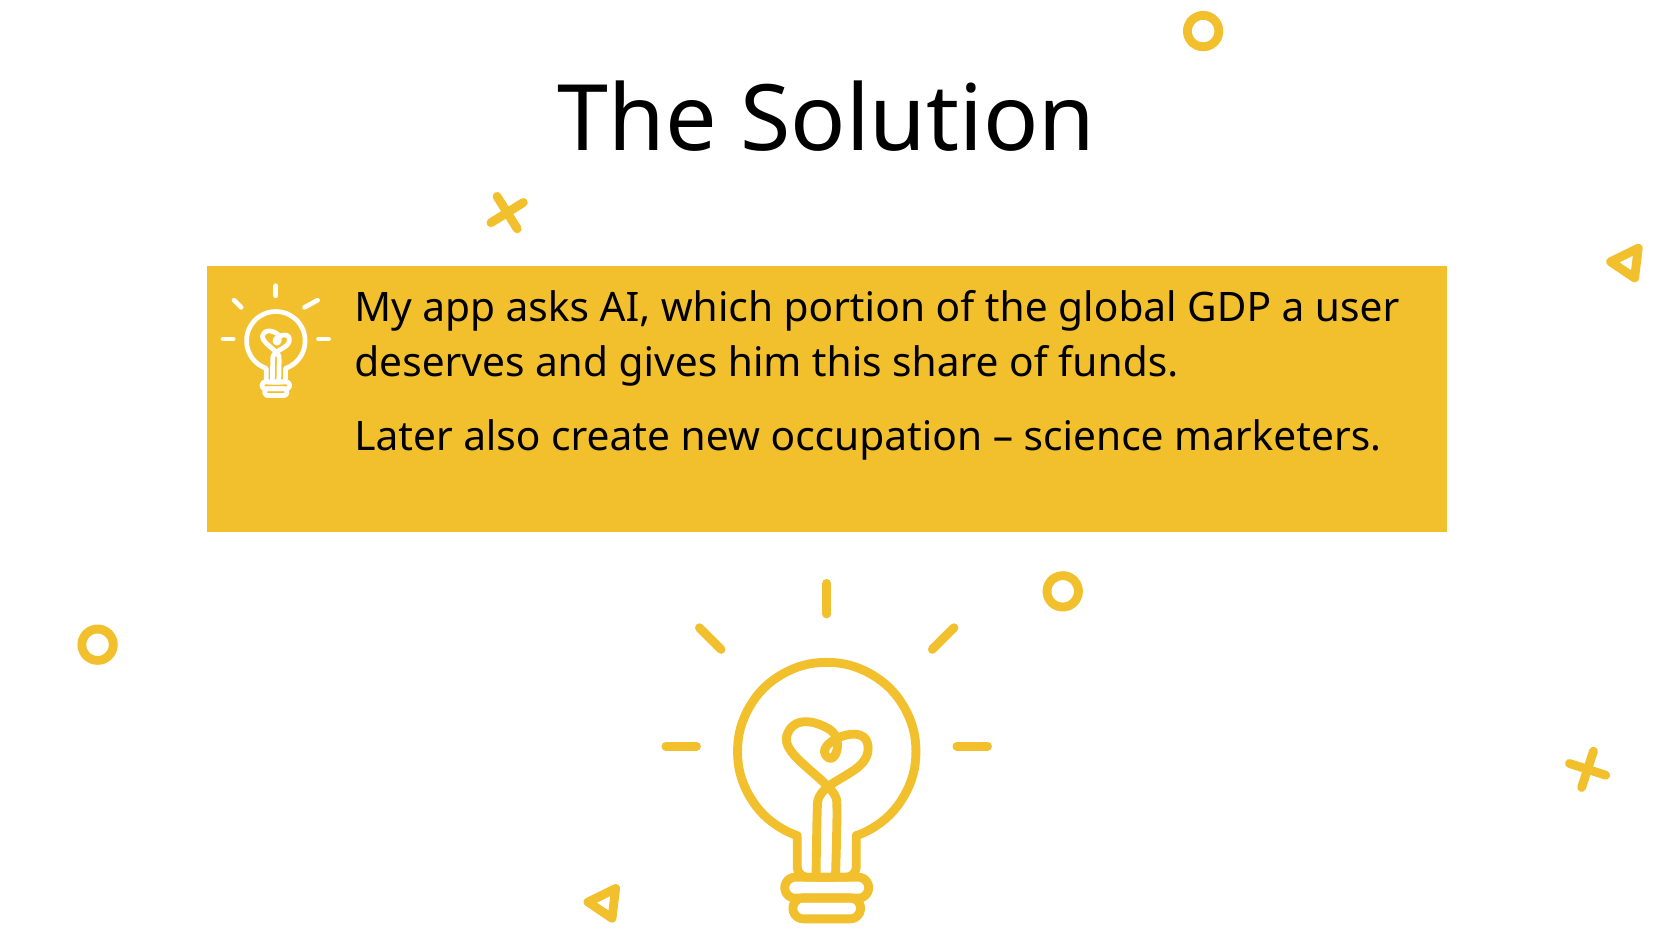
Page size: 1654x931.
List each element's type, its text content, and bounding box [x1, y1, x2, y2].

title The Solution [82, 37, 1571, 193]
list My app asks AI, which portion of the global GDP a user deserves and gives him this share of funds. Later also create new occupation – science marketers. [354, 277, 1447, 532]
